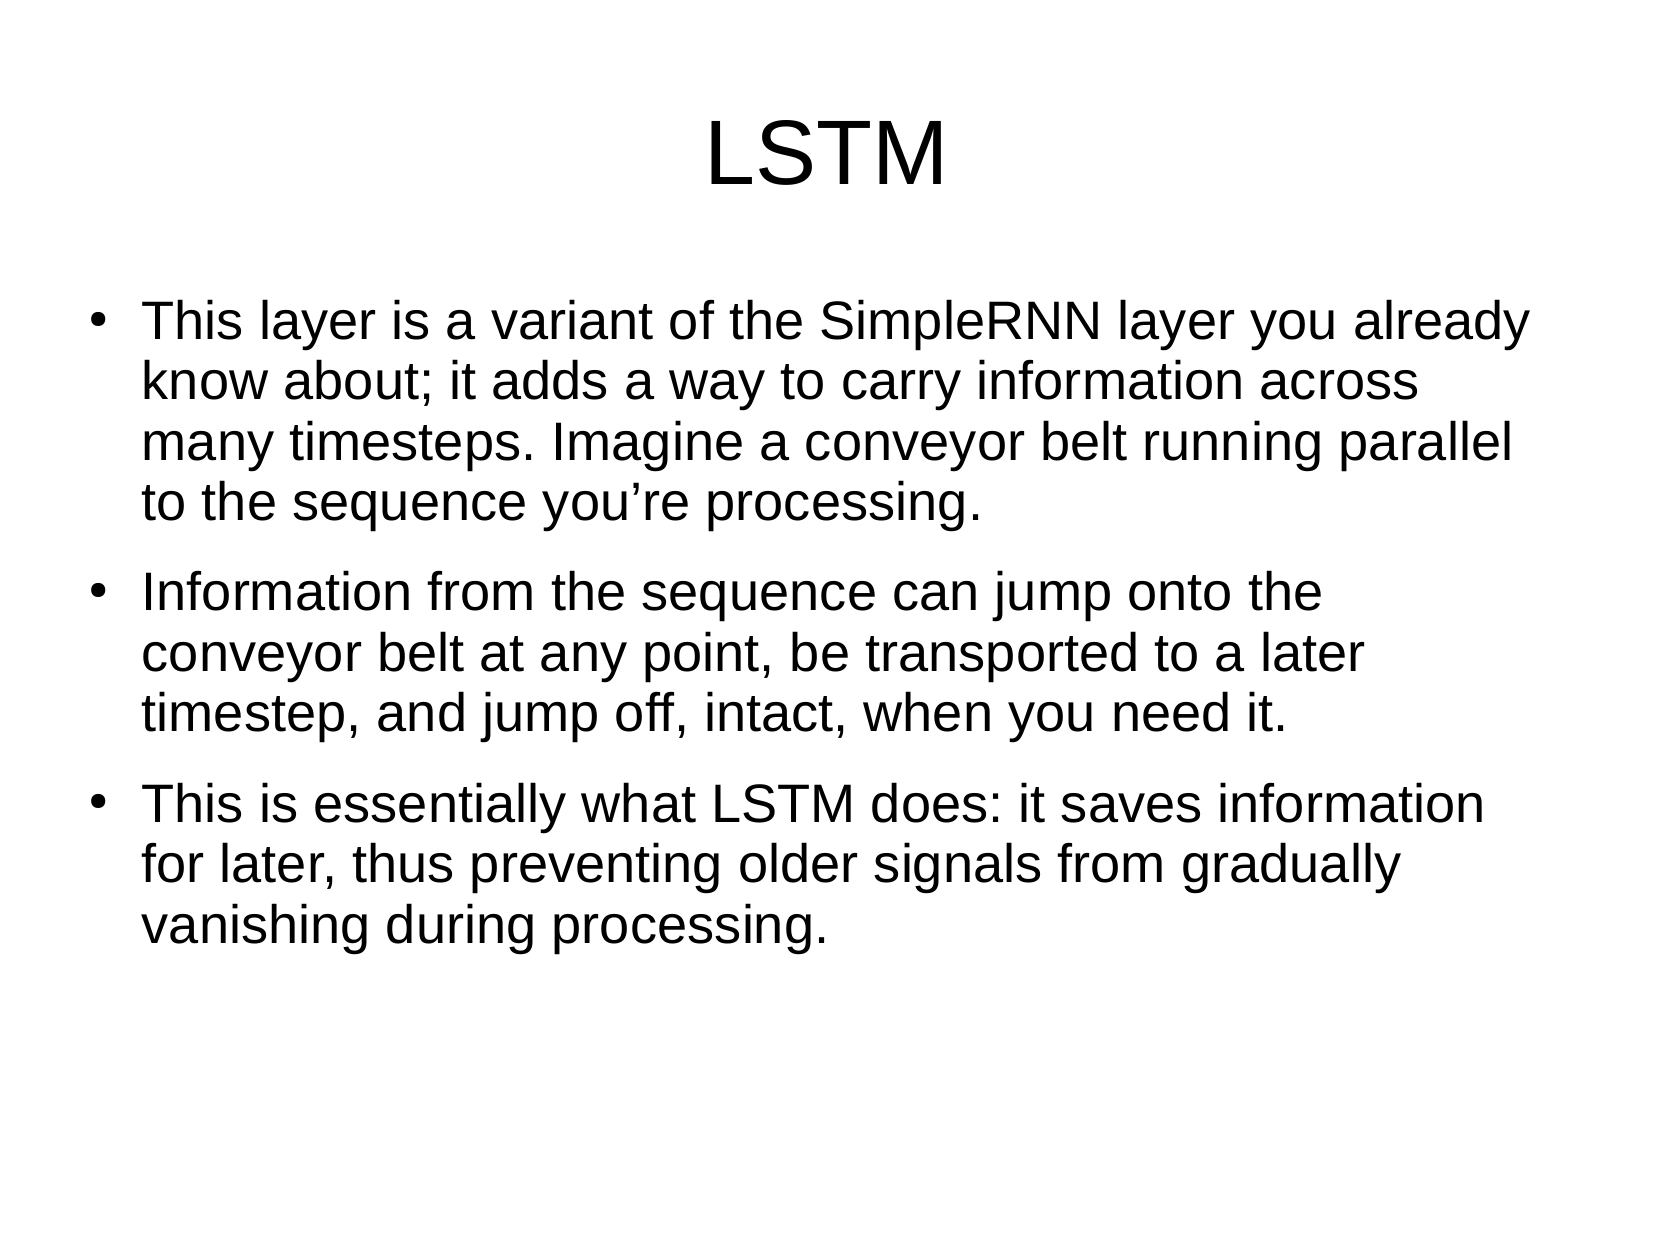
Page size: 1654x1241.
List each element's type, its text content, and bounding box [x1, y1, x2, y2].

list This layer is a variant of the SimpleRNN layer you already know about; it adds a way to carry information across many timesteps. Imagine a conveyor belt running parallel to the sequence you’re processing. Information from the sequence can jump onto the conveyor belt at any point, be transported to a later timestep, and jump off, intact, when you need it. This is essentially what LSTM does: it saves information for later, thus preventing older signals from gradually vanishing during processing. [70, 290, 1538, 1099]
title LSTM [82, 49, 1571, 257]
